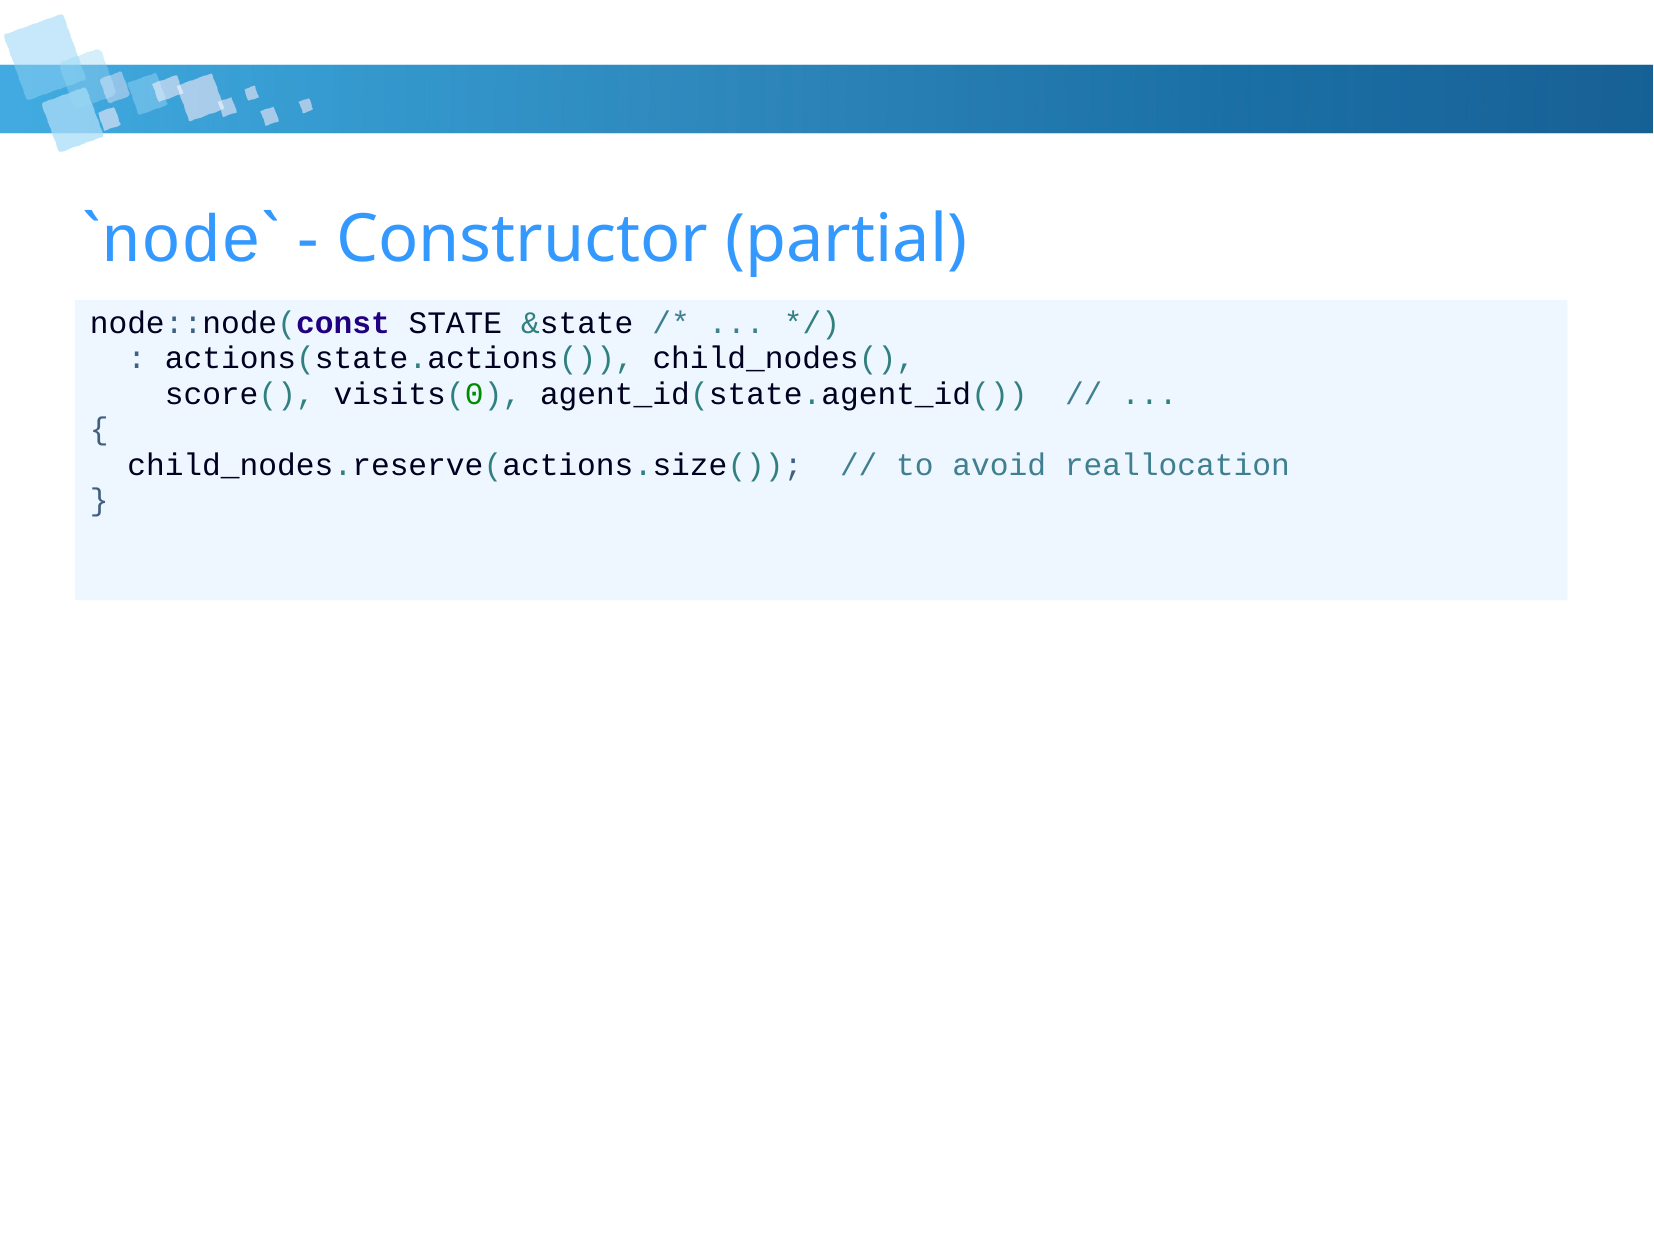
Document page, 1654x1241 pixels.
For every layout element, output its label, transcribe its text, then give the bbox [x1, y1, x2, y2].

text_box node::node(const STATE &state /* ... */) : actions(state.actions()), child_nodes(), score(), visits(0), agent_id(state.agent_id()) // ... { child_nodes.reserve(actions.size()); // to avoid reallocation } [75, 300, 1568, 601]
picture [0, 0, 1653, 1238]
title `node` - Constructor (partial) [82, 132, 1571, 340]
